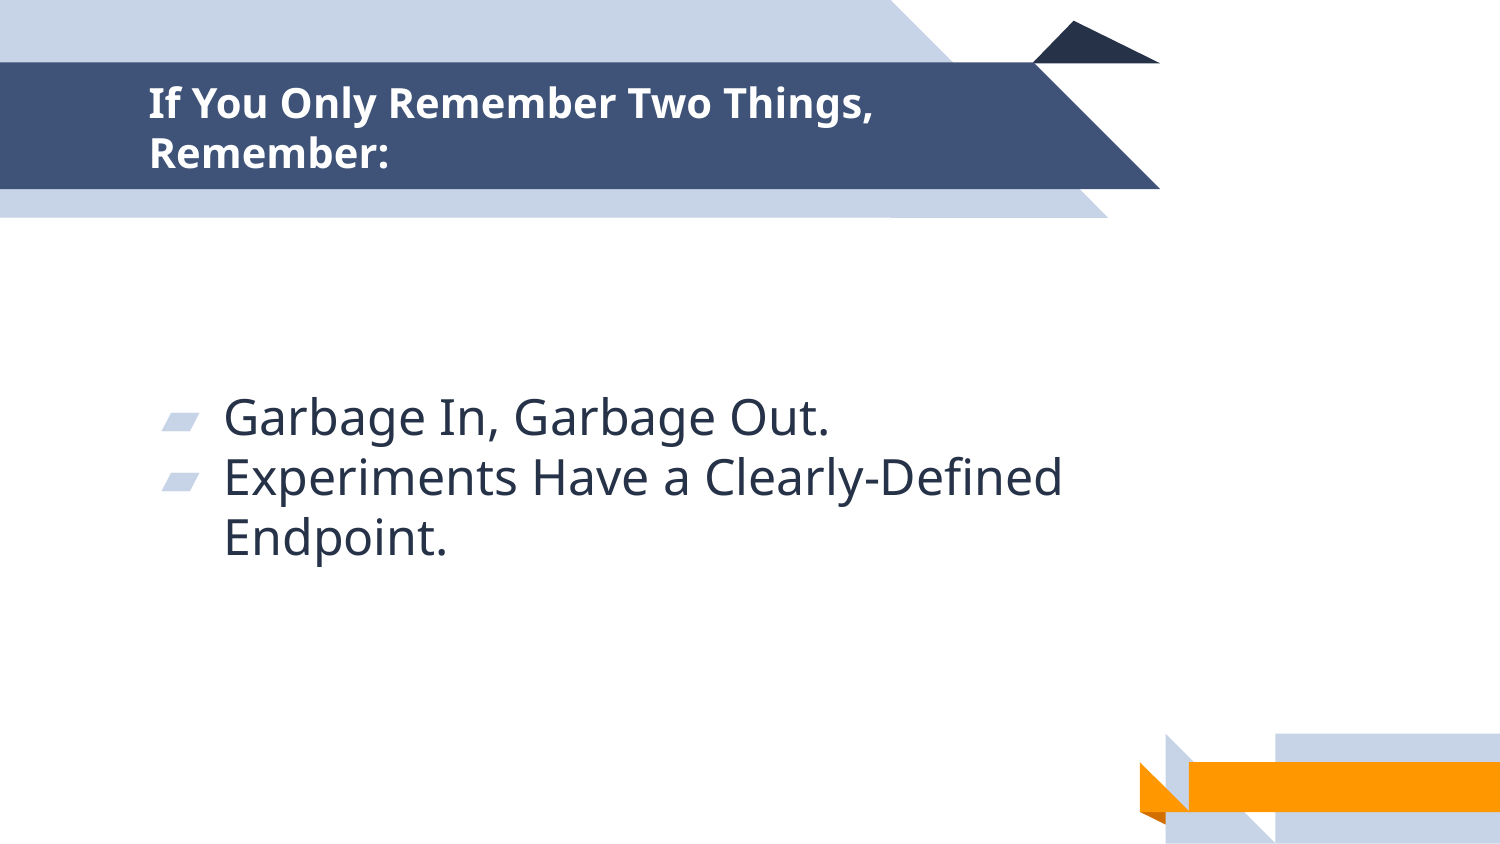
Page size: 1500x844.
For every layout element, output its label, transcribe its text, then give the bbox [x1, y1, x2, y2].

title If You Only Remember Two Things, Remember: [133, 64, 1035, 190]
list Garbage In, Garbage Out. Experiments Have a Clearly-Defined Endpoint. [133, 217, 1140, 734]
